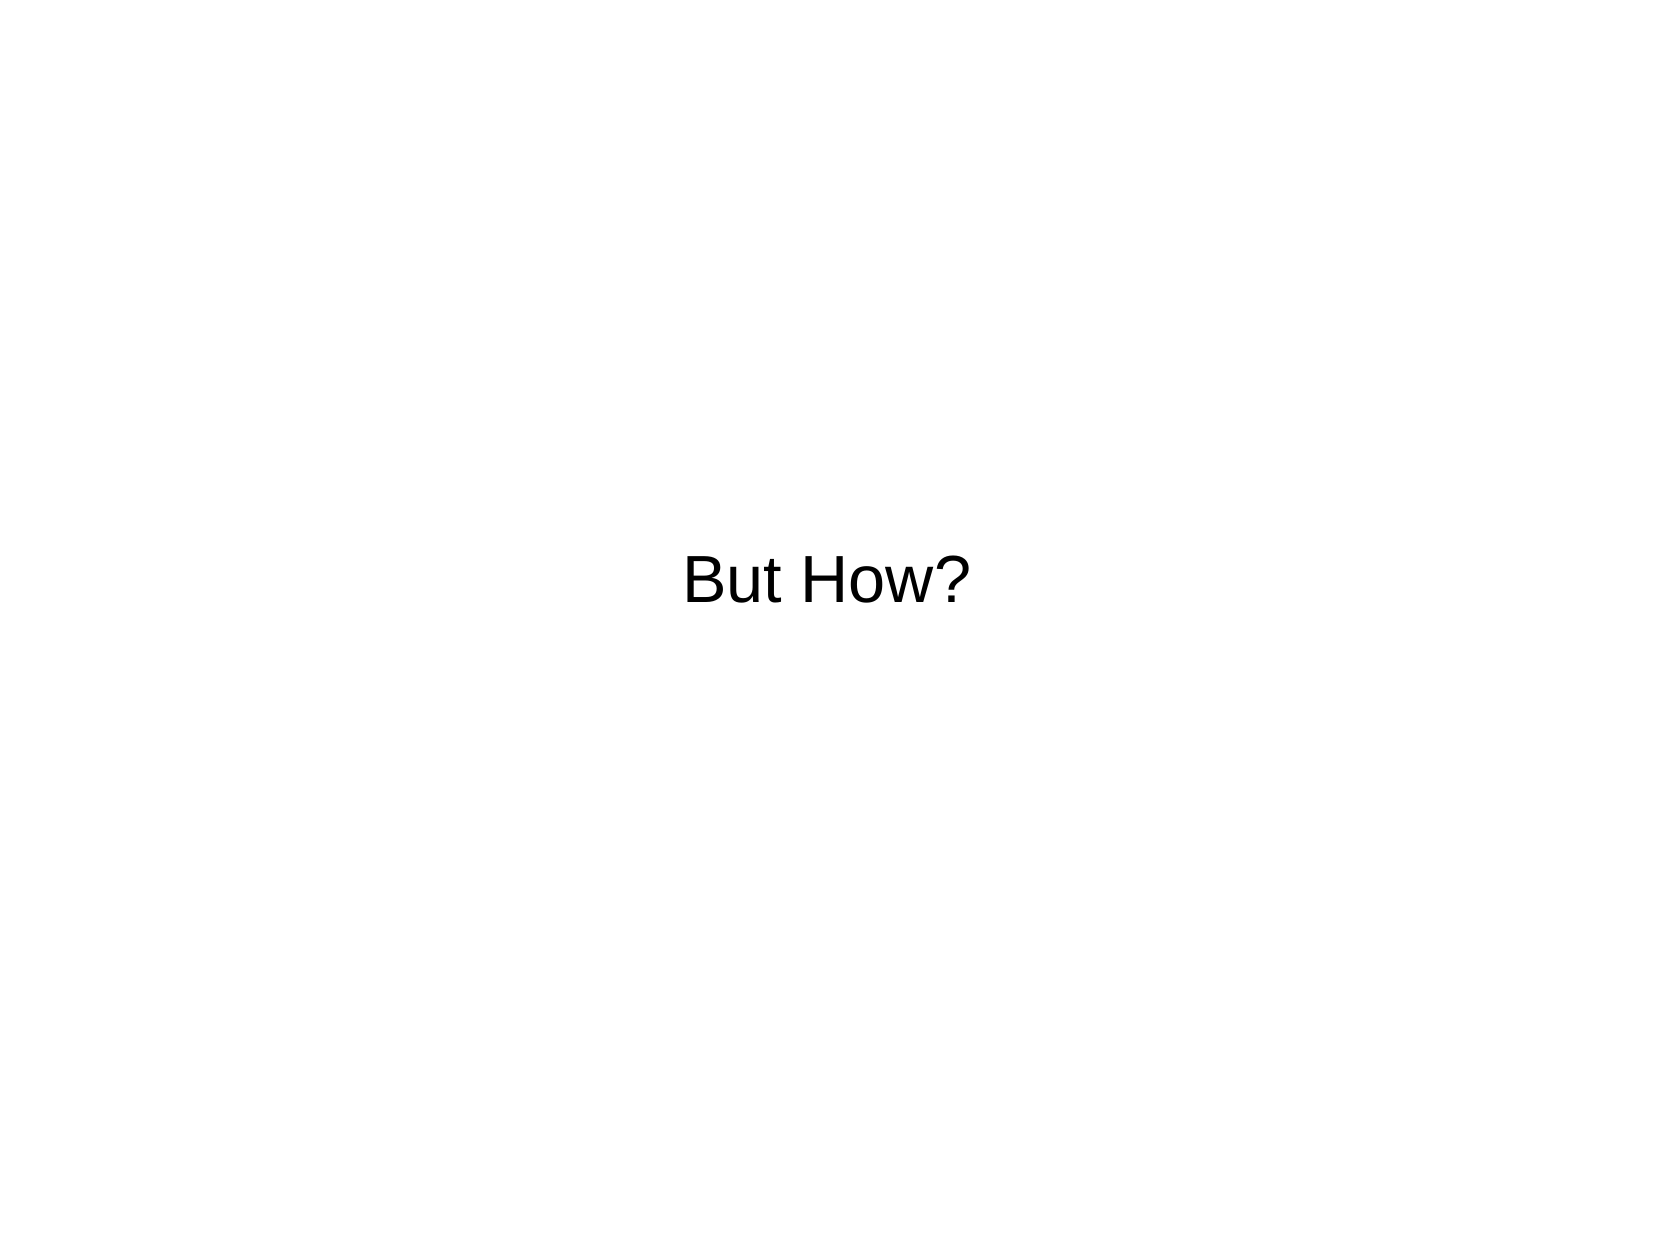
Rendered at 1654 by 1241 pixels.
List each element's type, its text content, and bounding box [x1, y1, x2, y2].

subtitle But How? [82, 56, 1571, 1102]
